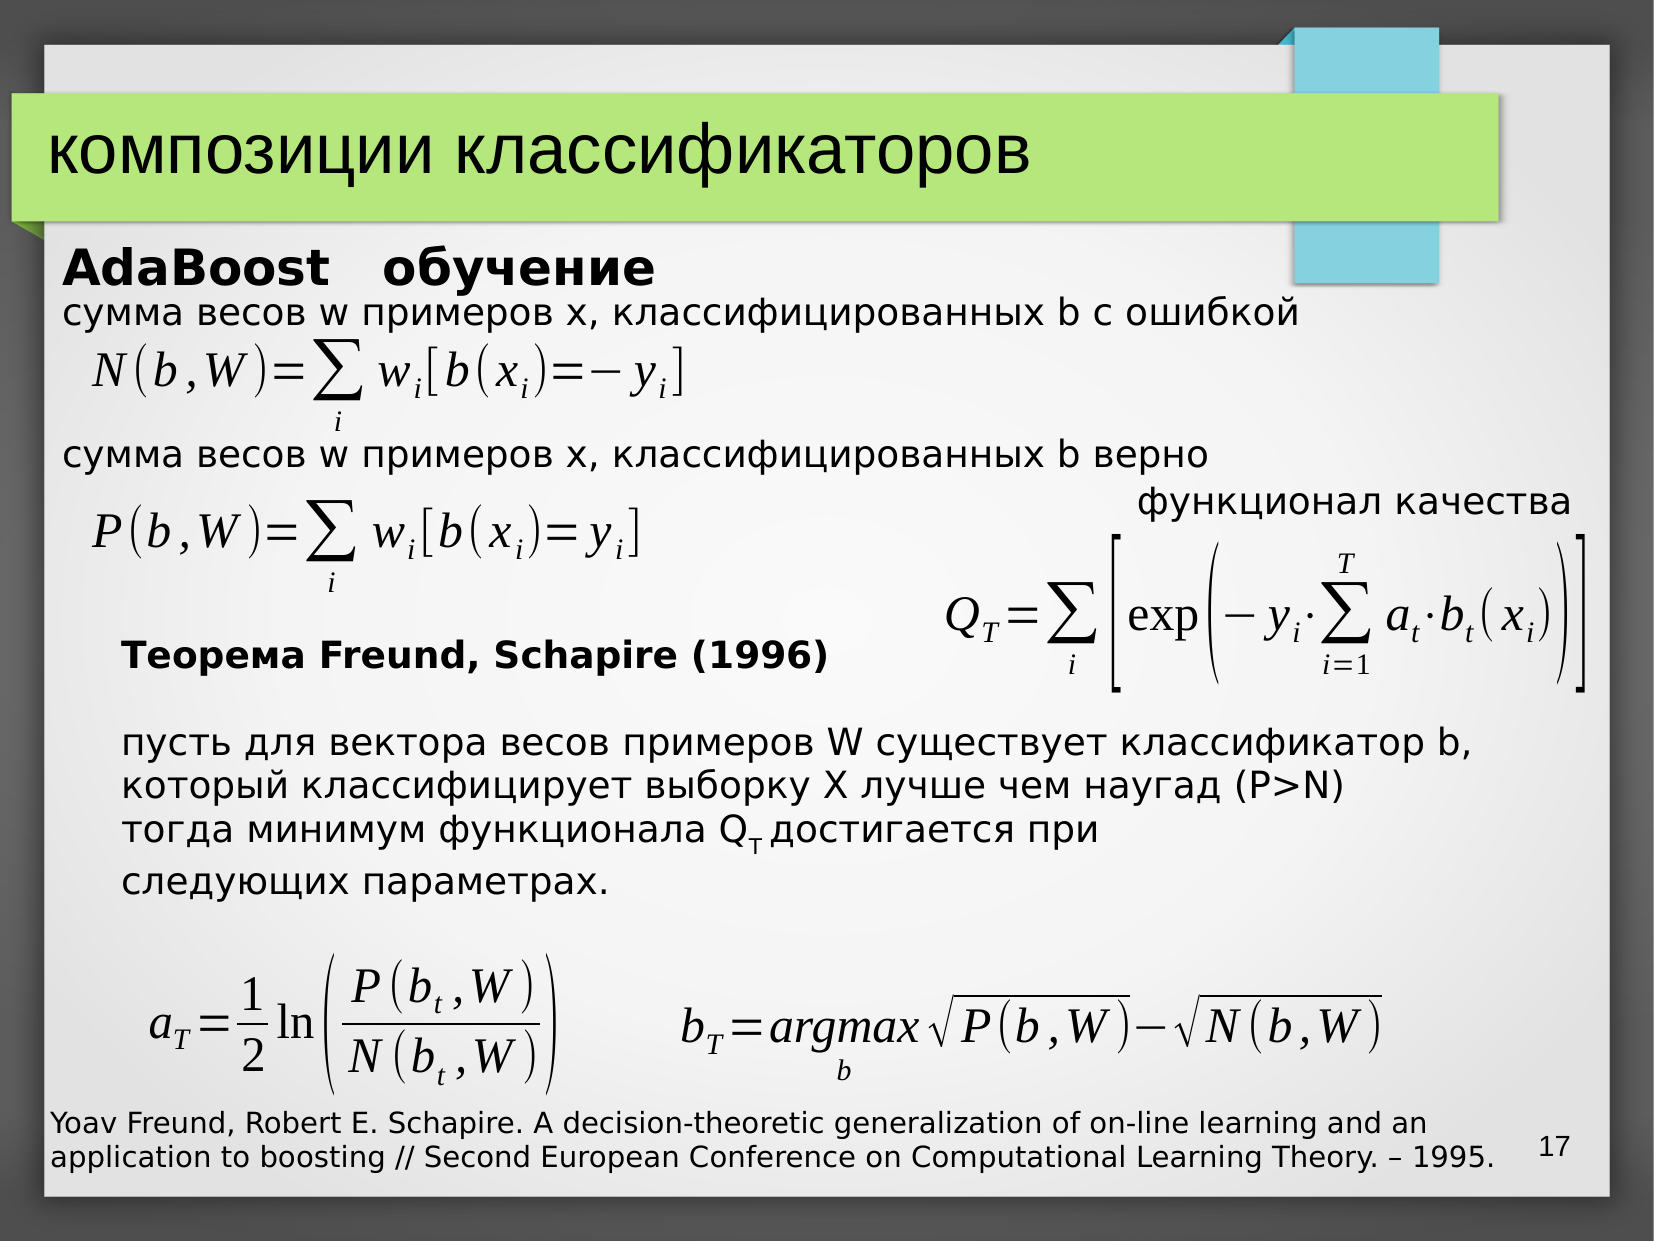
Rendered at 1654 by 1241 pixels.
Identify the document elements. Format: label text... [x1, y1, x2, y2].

text_box AdaBoost обучение [47, 231, 768, 283]
chart [673, 992, 1390, 1087]
text_box Yoav Freund, Robert E. Schapire. A decision-theoretic generalization of on-line learning and an application to boosting // Second European Conference on Computational Learning Theory. – 1995. [35, 1098, 1536, 1182]
picture [0, 0, 1654, 1241]
chart [82, 496, 654, 599]
chart [938, 531, 1595, 696]
text_box сумма весов w примеров x, классифицированных b верно [47, 425, 1512, 485]
title композиции классификаторов [47, 109, 1501, 189]
text_box сумма весов w примеров x, классифицированных b с ошибкой [47, 283, 1512, 343]
chart [140, 949, 567, 1098]
text_box Tеорема Freund, Schapire (1996) пусть для вектора весов примеров W существует классификатор b, который классифицирует выборку X лучше чем наугад (P>N) тогда минимум функционала QT достигается при следующих параметрах. [106, 625, 1595, 955]
chart [82, 343, 692, 425]
text_box функционал качества [1122, 472, 1654, 544]
